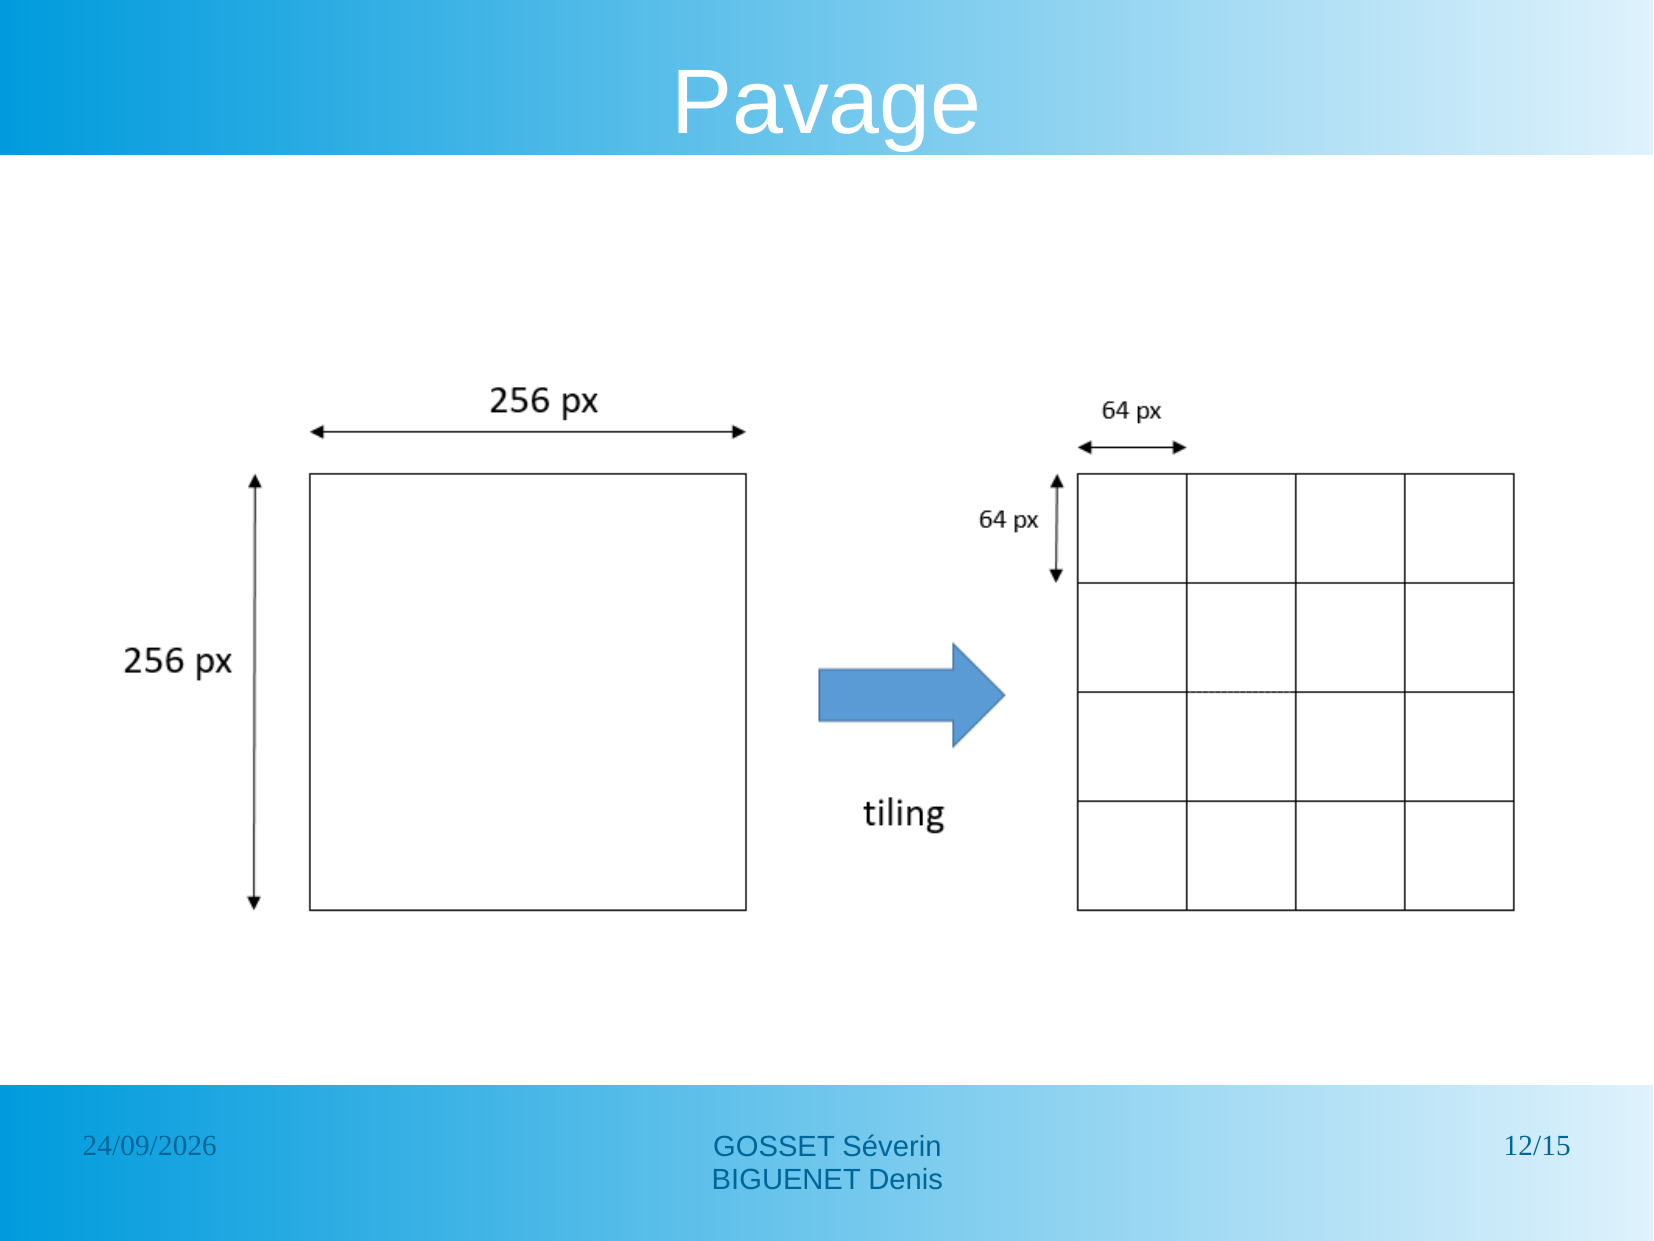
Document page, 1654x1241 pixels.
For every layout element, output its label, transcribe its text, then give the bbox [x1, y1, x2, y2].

title Pavage [82, 49, 1571, 155]
picture [82, 316, 1571, 983]
